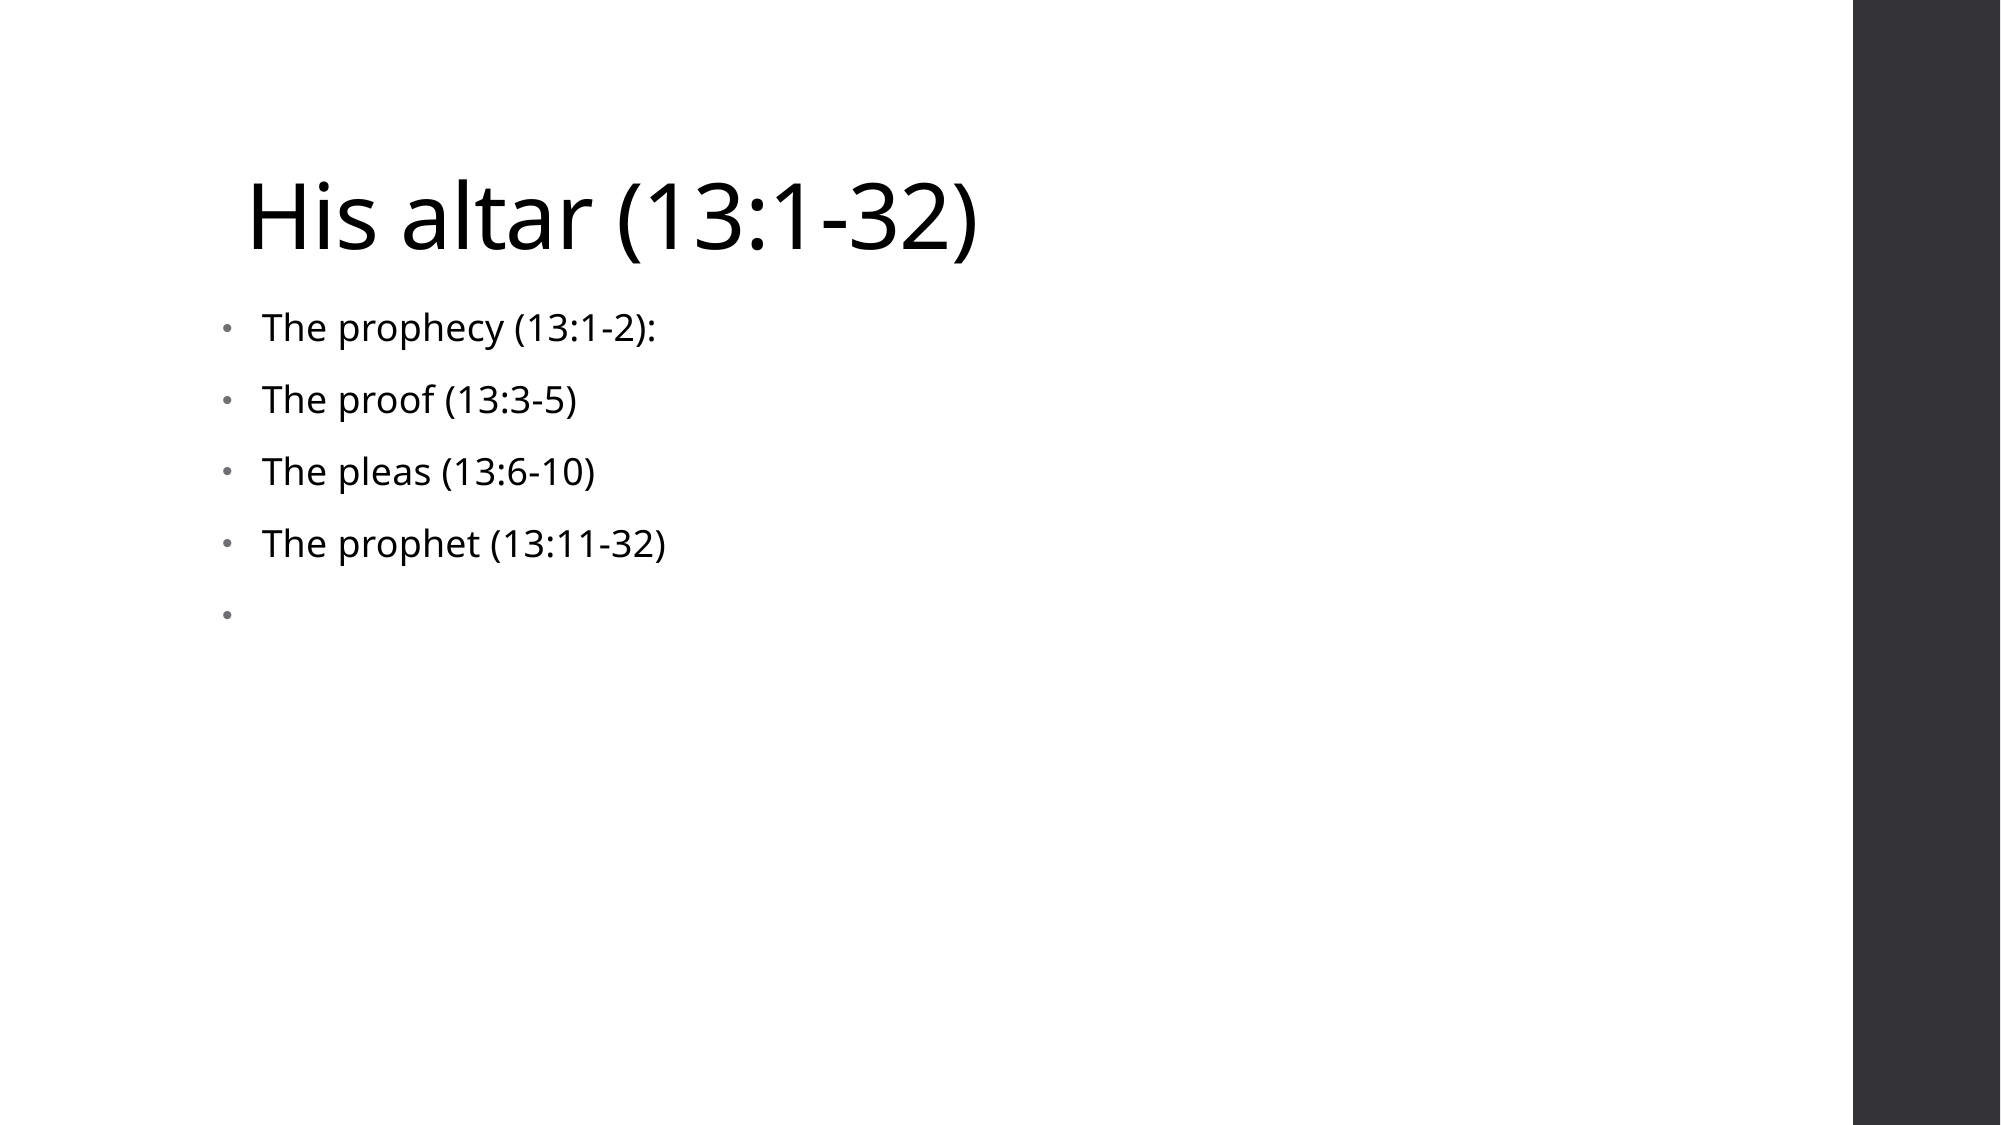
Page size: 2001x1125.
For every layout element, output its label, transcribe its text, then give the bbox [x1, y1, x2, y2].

title His altar (13:1-32) [206, 60, 1797, 278]
list The prophecy (13:1-2): The proof (13:3-5) The pleas (13:6-10) The prophet (13:11-32) [206, 299, 1617, 1014]
